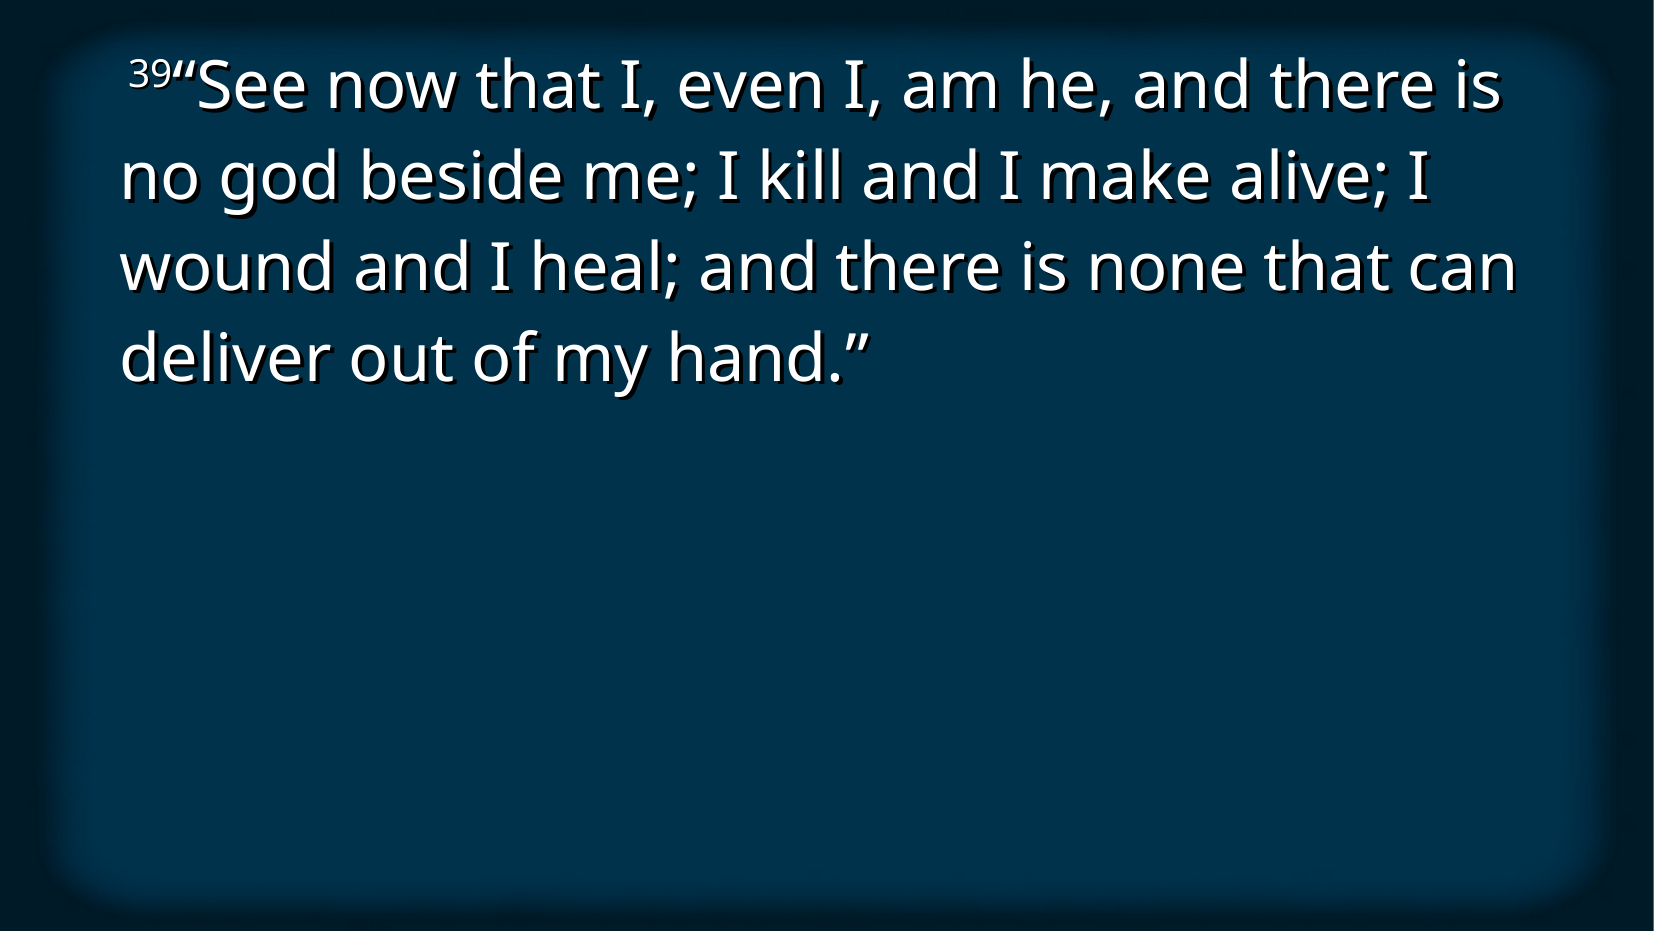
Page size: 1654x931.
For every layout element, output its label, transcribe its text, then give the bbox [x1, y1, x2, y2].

text_box 39“See now that I, even I, am he, and there is no god beside me; I kill and I make alive; I wound and I heal; and there is none that can deliver out of my hand.” [105, 30, 1561, 400]
picture [0, 0, 1654, 931]
